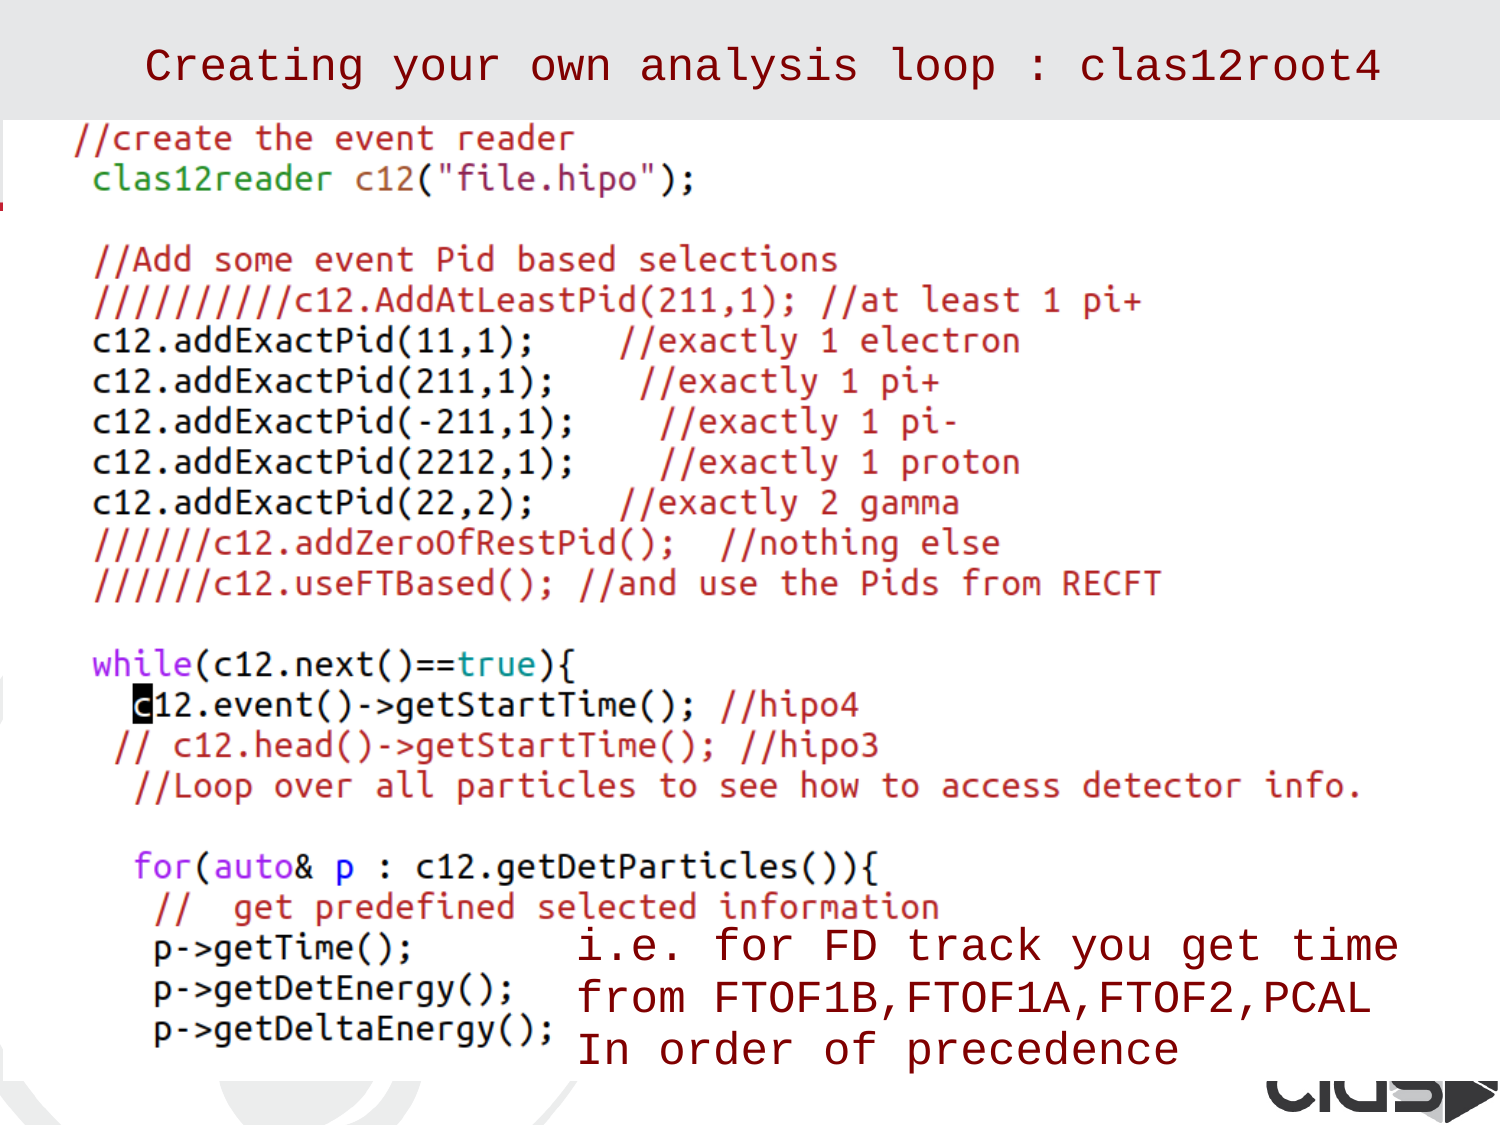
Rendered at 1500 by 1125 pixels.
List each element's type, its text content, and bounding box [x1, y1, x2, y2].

text_box i.e. for FD track you get time from FTOF1B,FTOF1A,FTOF2,PCAL In order of precedence [561, 915, 1416, 1086]
picture [0, 120, 1500, 1125]
text_box Creating your own analysis loop : clas12root4 [129, 35, 1398, 102]
